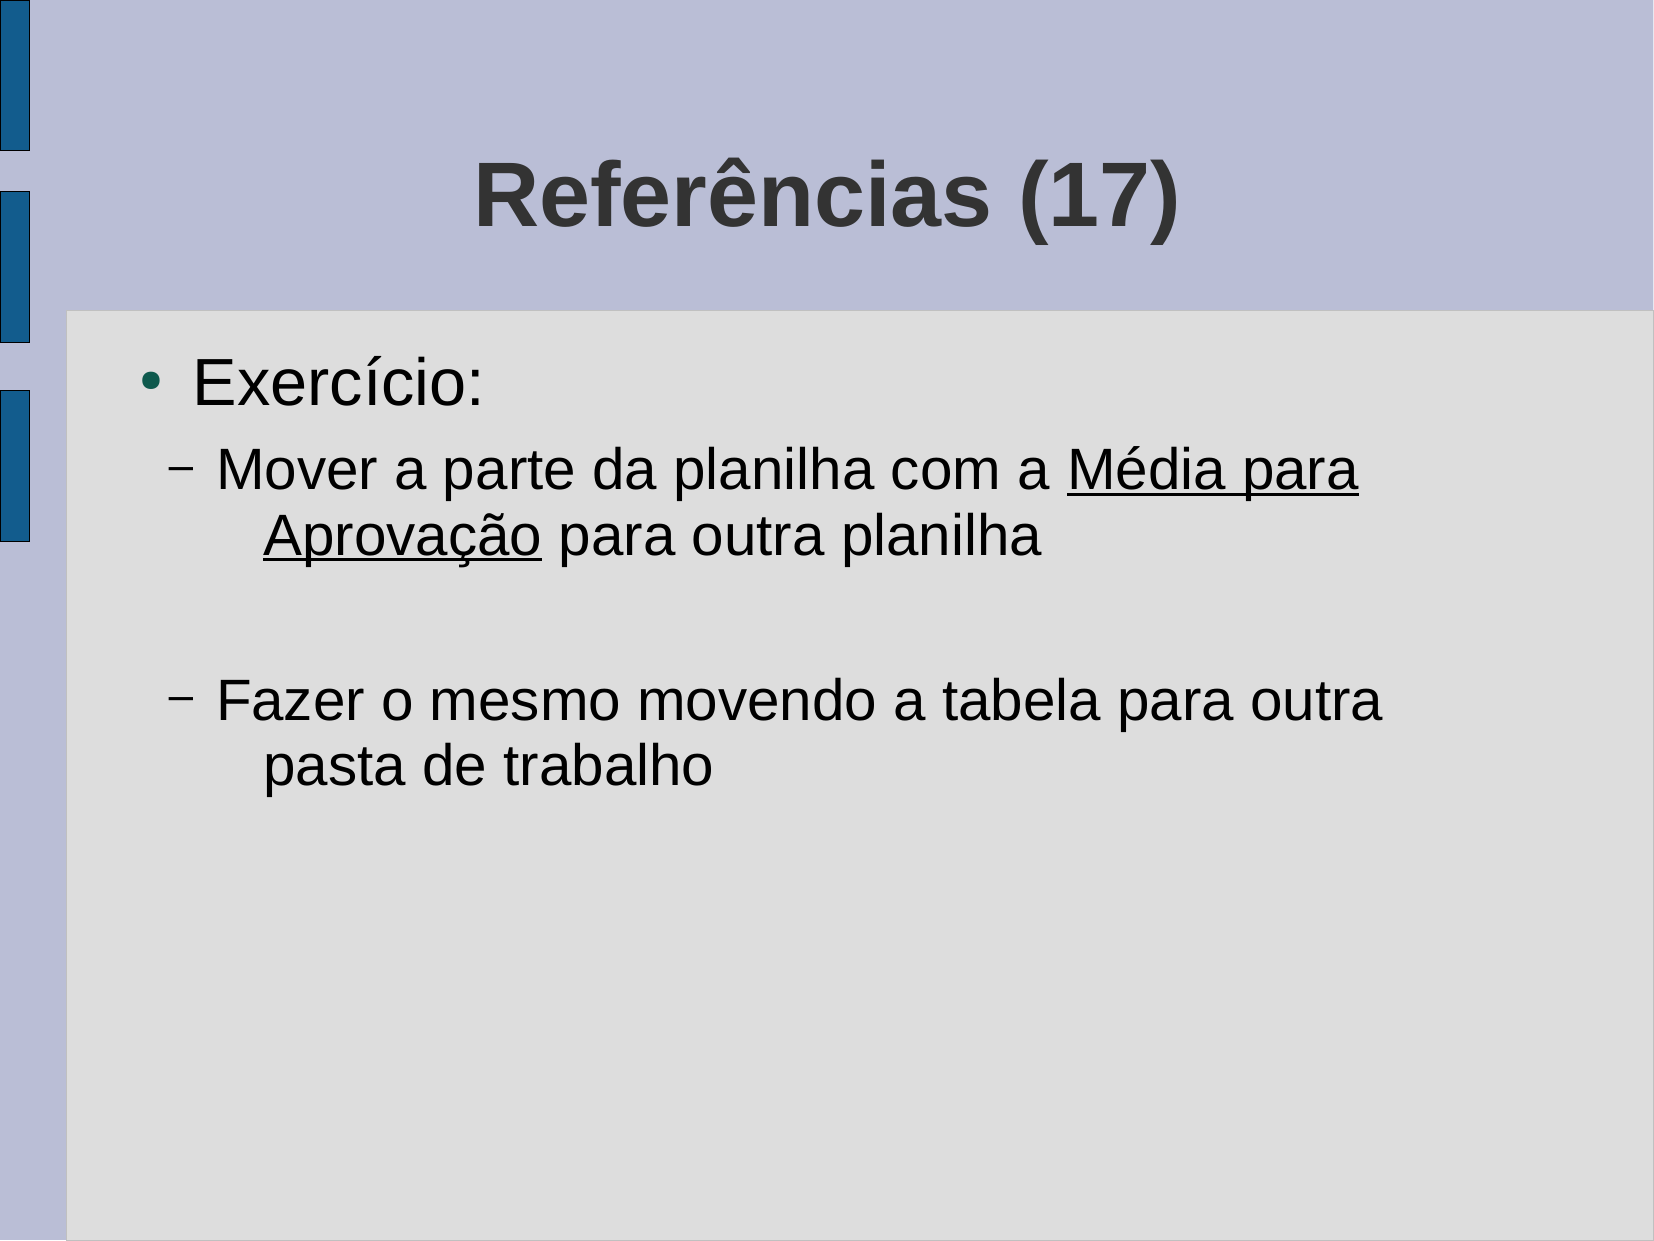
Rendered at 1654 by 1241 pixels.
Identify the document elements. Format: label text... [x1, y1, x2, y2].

list Exercício: Mover a parte da planilha com a Média para Aprovação para outra planilha Fazer o mesmo movendo a tabela para outra pasta de trabalho [121, 344, 1534, 1112]
title Referências (17) [121, 98, 1534, 291]
